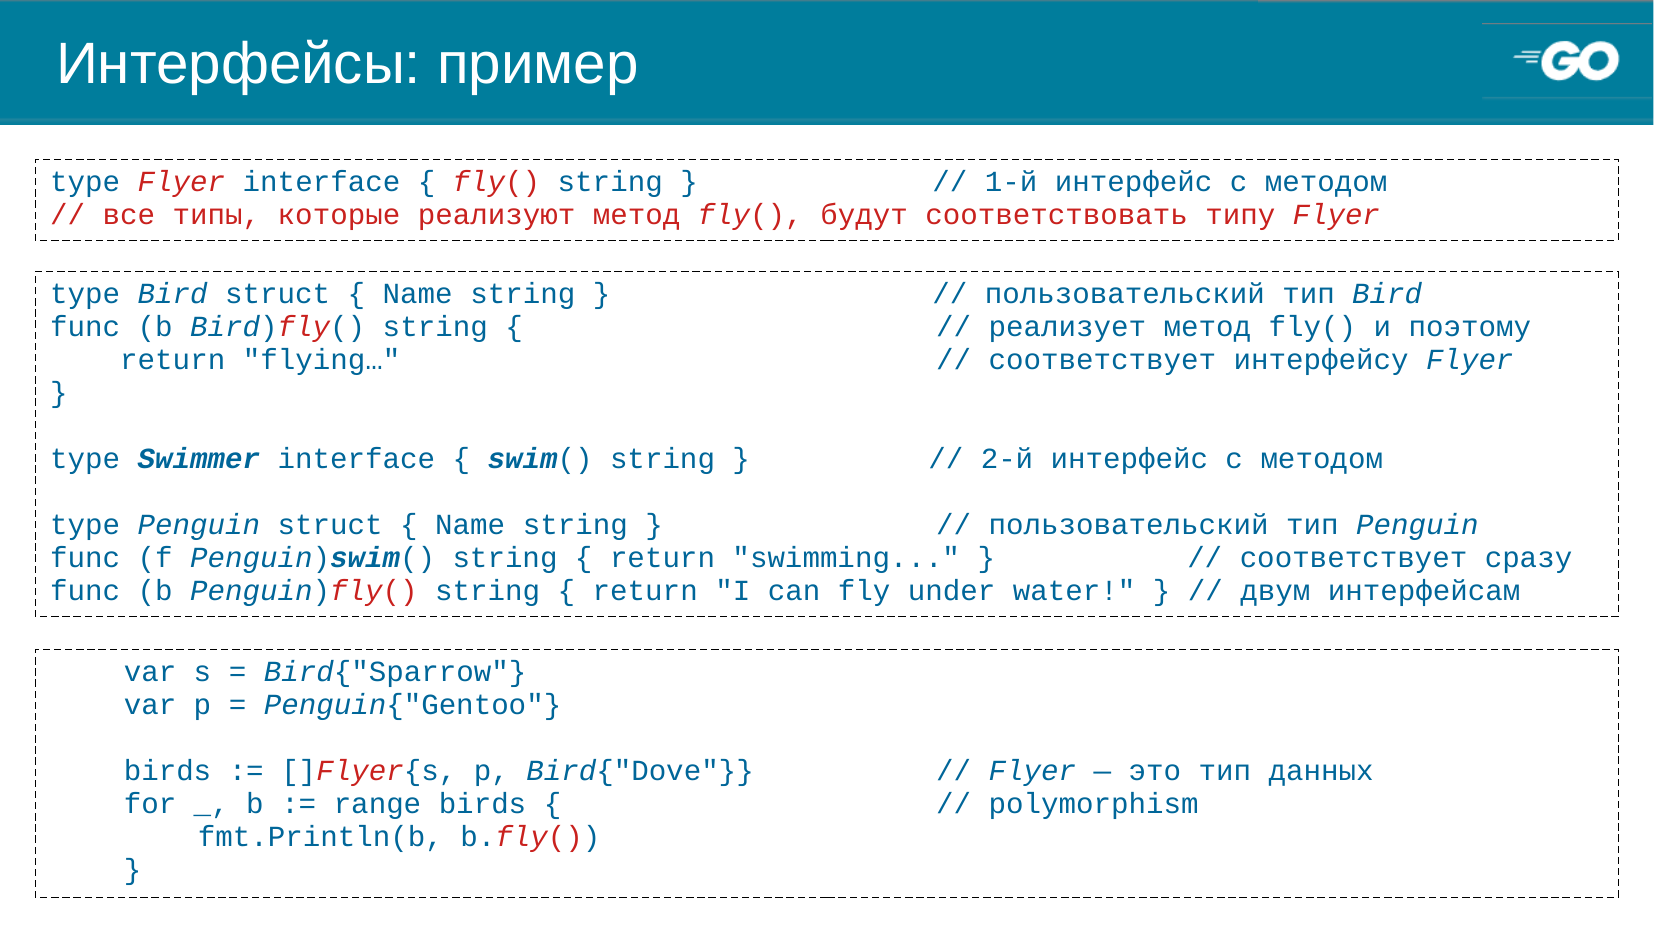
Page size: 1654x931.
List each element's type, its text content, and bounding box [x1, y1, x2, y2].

text_box Интерфейсы: пример [41, 23, 1495, 104]
text_box type Bird struct { Name string } // пользовательский тип Bird func (b Bird)fly() string { // реализует метод fly() и поэтому return "flying…" // соответствует интерфейсу Flyer } type Swimmer interface { swim() string } // 2-й интерфейс с методом type Penguin struct { Name string } // пользовательский тип Penguin func (f Penguin)swim() string { return "swimming..." } // соответствует сразу func (b Penguin)fly() string { return "I can fly under water!" } // двум интерфейсам [35, 271, 1619, 617]
text_box var s = Bird{"Sparrow"} var p = Penguin{"Gentoo"} birds := []Flyer{s, p, Bird{"Dove"}} // Flyer — это тип данных for _, b := range birds { // polymorphism fmt.Println(b, b.fly()) } [35, 649, 1619, 898]
picture [1542, 41, 1619, 81]
text_box type Flyer interface { fly() string } // 1-й интерфейс с методом // все типы, которые реализуют метод fly(), будут соответствовать типу Flyer [35, 159, 1619, 241]
